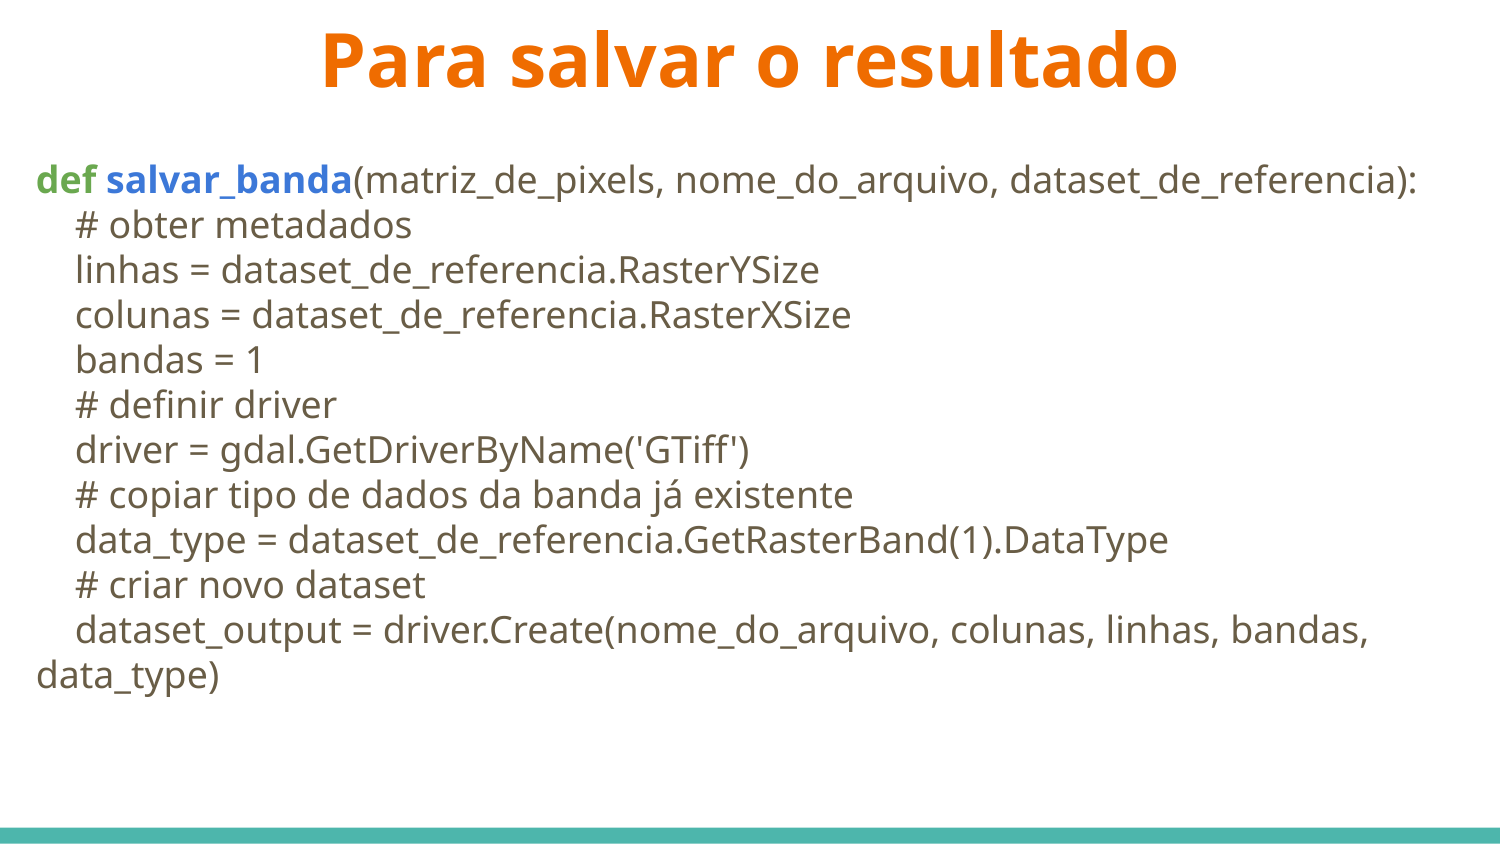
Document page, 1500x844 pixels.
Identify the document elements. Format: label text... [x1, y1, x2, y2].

list def salvar_banda(matriz_de_pixels, nome_do_arquivo, dataset_de_referencia): # obter metadados linhas = dataset_de_referencia.RasterYSize colunas = dataset_de_referencia.RasterXSize bandas = 1 # definir driver driver = gdal.GetDriverByName('GTiff') # copiar tipo de dados da banda já existente data_type = dataset_de_referencia.GetRasterBand(1).DataType # criar novo dataset dataset_output = driver.Create(nome_do_arquivo, colunas, linhas, bandas, data_type) [20, 140, 1475, 814]
title Para salvar o resultado [51, 0, 1449, 114]
